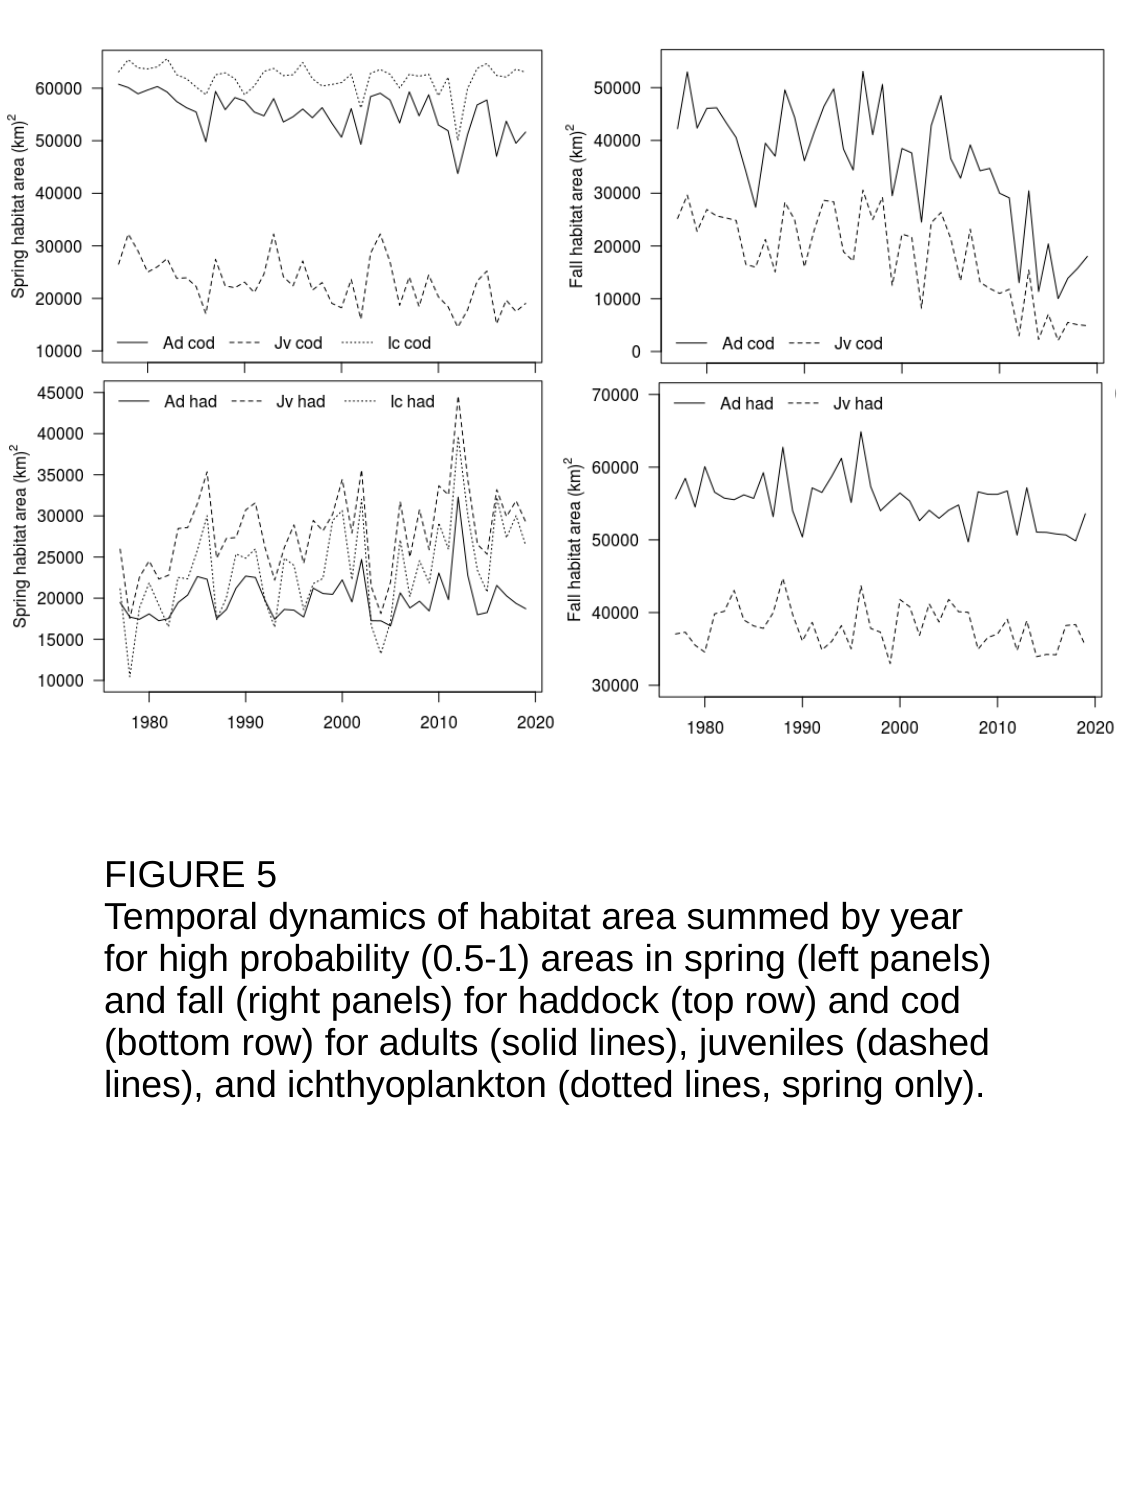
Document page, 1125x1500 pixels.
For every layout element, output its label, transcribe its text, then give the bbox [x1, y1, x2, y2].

text_box FIGURE 5 Temporal dynamics of habitat area summed by year for high probability (0.5-1) areas in spring (left panels) and fall (right panels) for haddock (top row) and cod (bottom row) for adults (solid lines), juveniles (dashed lines), and ichthyoplankton (dotted lines, spring only). [89, 846, 1021, 1156]
picture [557, 45, 1117, 737]
picture [5, 45, 556, 735]
